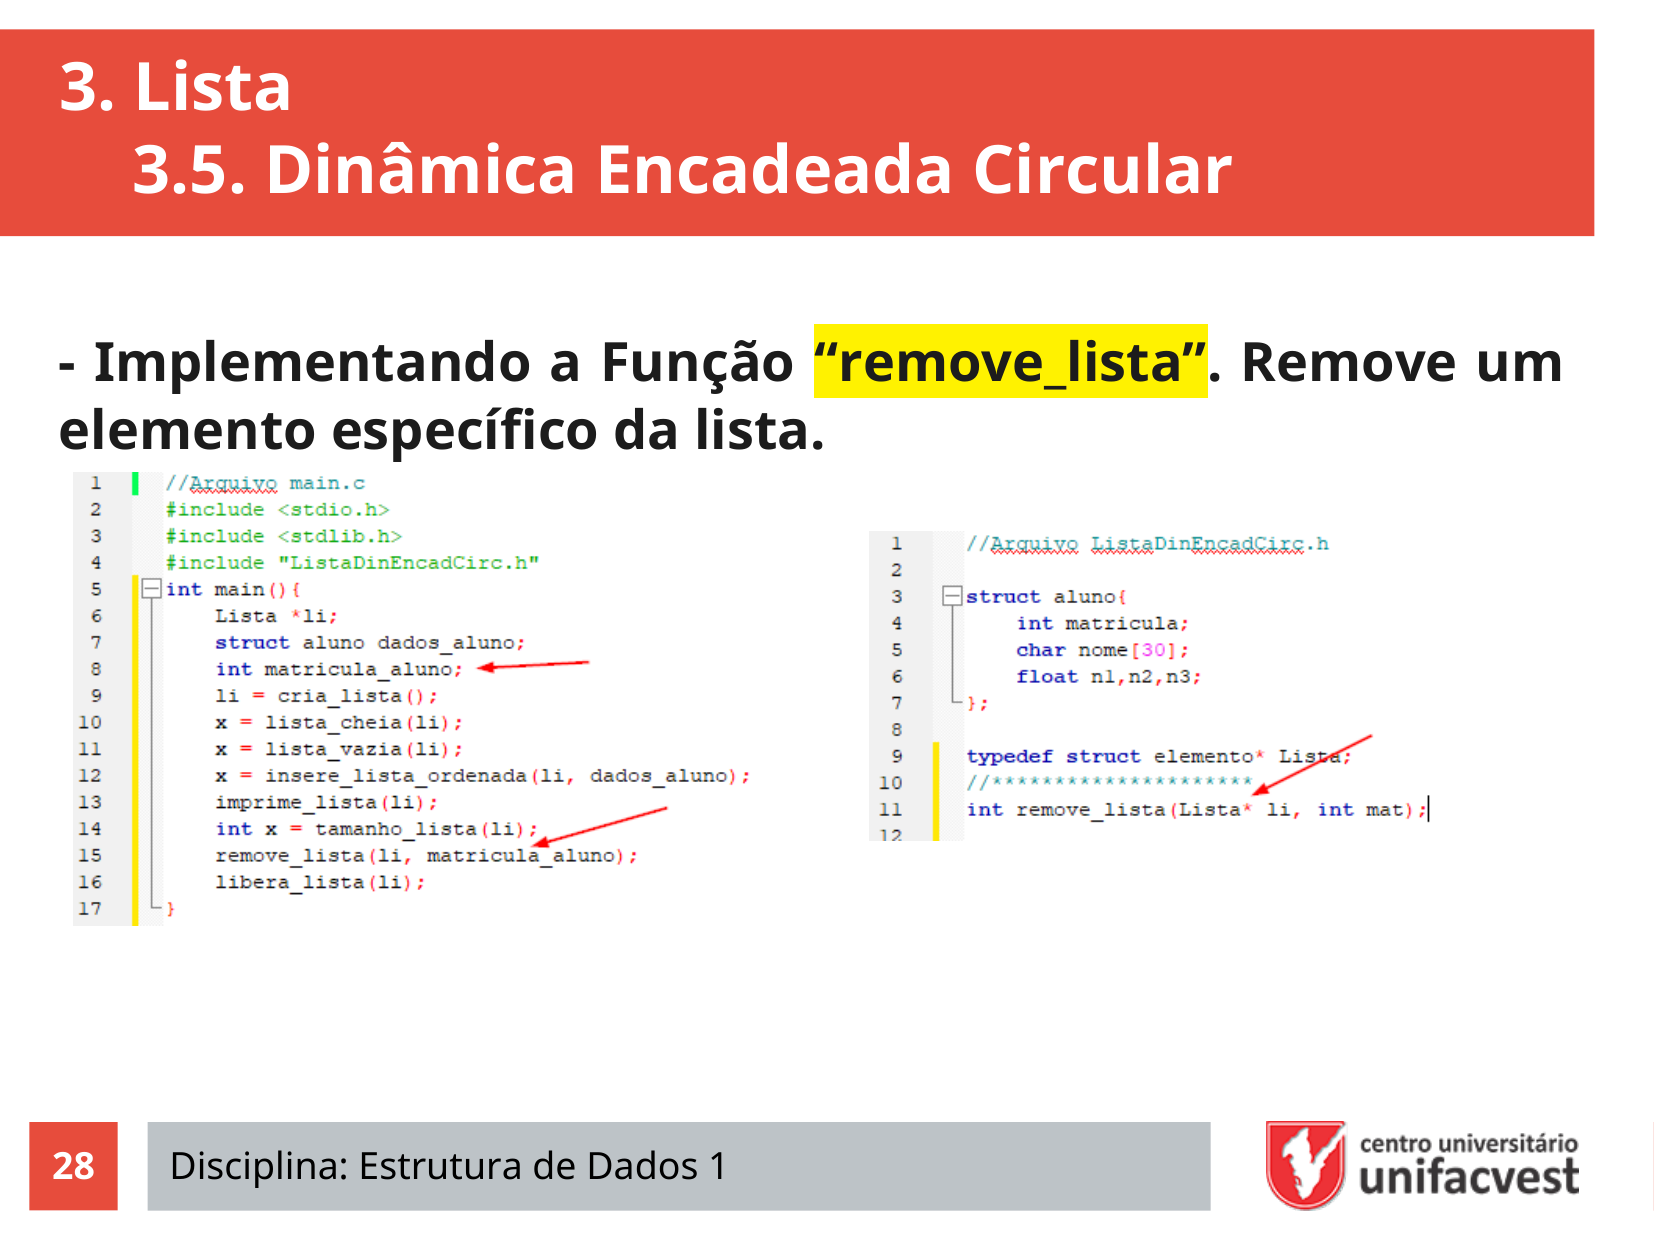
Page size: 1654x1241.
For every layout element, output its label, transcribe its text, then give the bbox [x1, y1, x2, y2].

picture [1266, 1121, 1579, 1211]
list - Implementando a Função “remove_lista”. Remove um elemento específico da lista. [59, 324, 1566, 1093]
picture [73, 472, 756, 926]
title 3. Lista 3.5. Dinâmica Encadeada Circular [59, 59, 1595, 207]
text_box Disciplina: Estrutura de Dados 1 [154, 1132, 1205, 1196]
text_box [1238, 1120, 1654, 1212]
picture [869, 531, 1453, 841]
